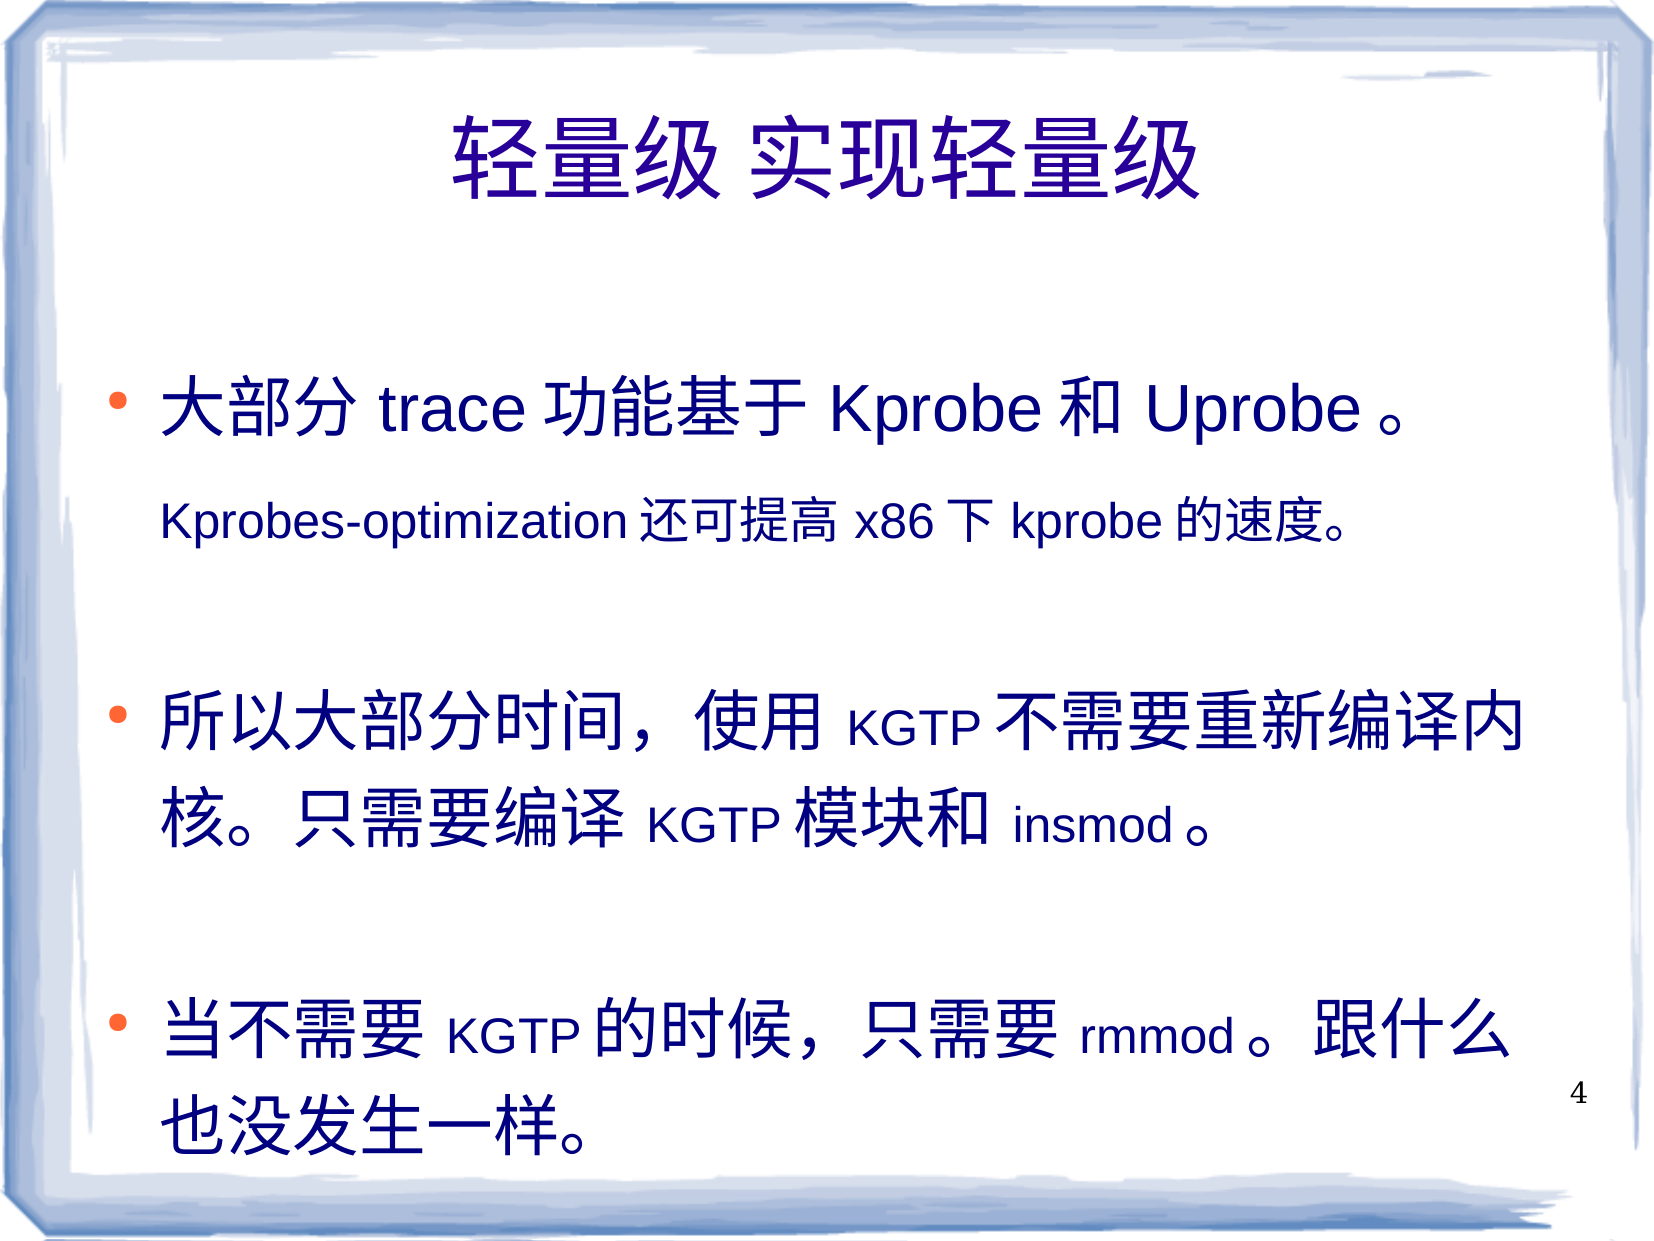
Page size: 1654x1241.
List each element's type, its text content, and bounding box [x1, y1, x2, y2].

title 轻量级 实现轻量级 [82, 49, 1571, 257]
picture [0, 0, 1654, 1241]
list 大部分trace功能基于Kprobe和Uprobe。 Kprobes-optimization还可提高x86下kprobe的速度。 所以大部分时间，使用KGTP不需要重新编译内核。只需要编译KGTP模块和insmod。 当不需要KGTP的时候，只需要rmmod。跟什么也没发生一样。 [88, 354, 1577, 1086]
